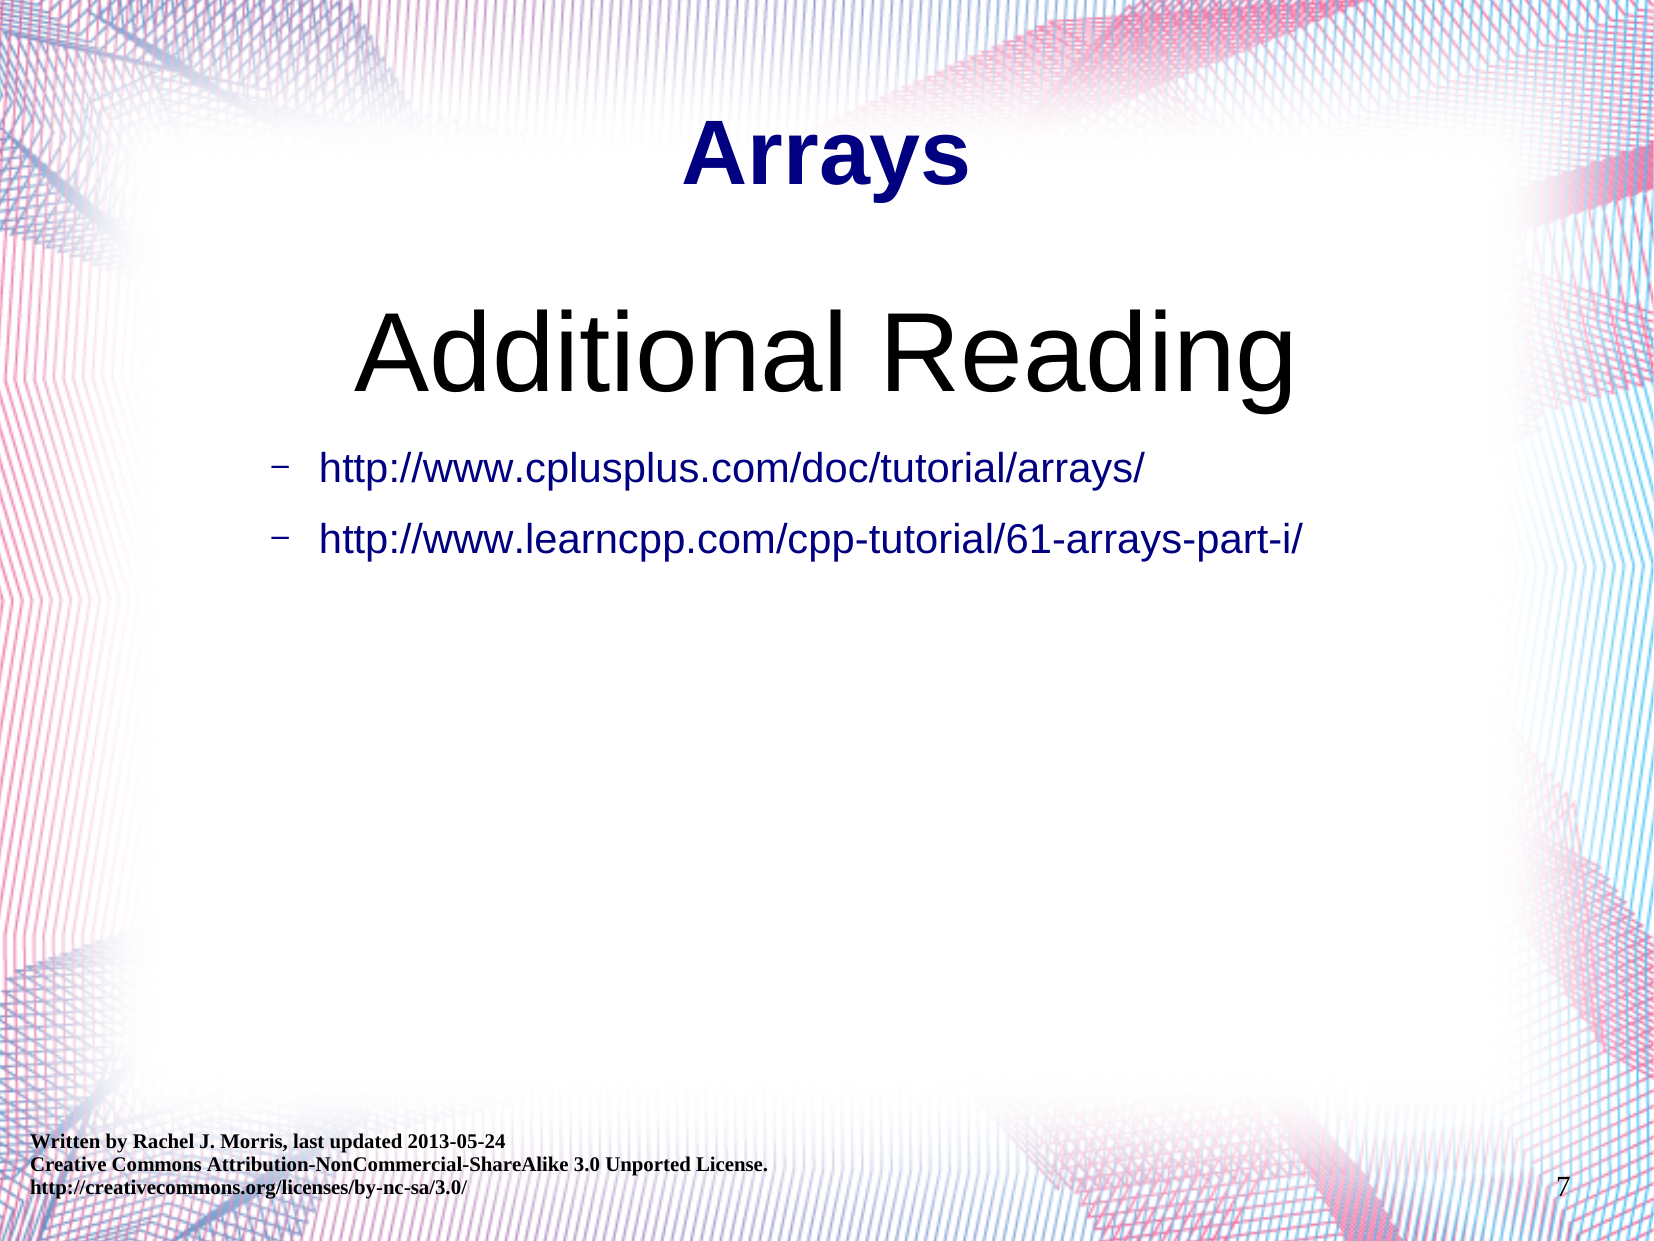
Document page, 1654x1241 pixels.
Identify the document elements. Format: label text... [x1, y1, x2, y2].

list Additional Reading http://www.cplusplus.com/doc/tutorial/arrays/ http://www.learncpp.com/cpp-tutorial/61-arrays-part-i/ [82, 290, 1571, 1010]
picture [0, 0, 1654, 1241]
title Arrays [82, 49, 1571, 257]
